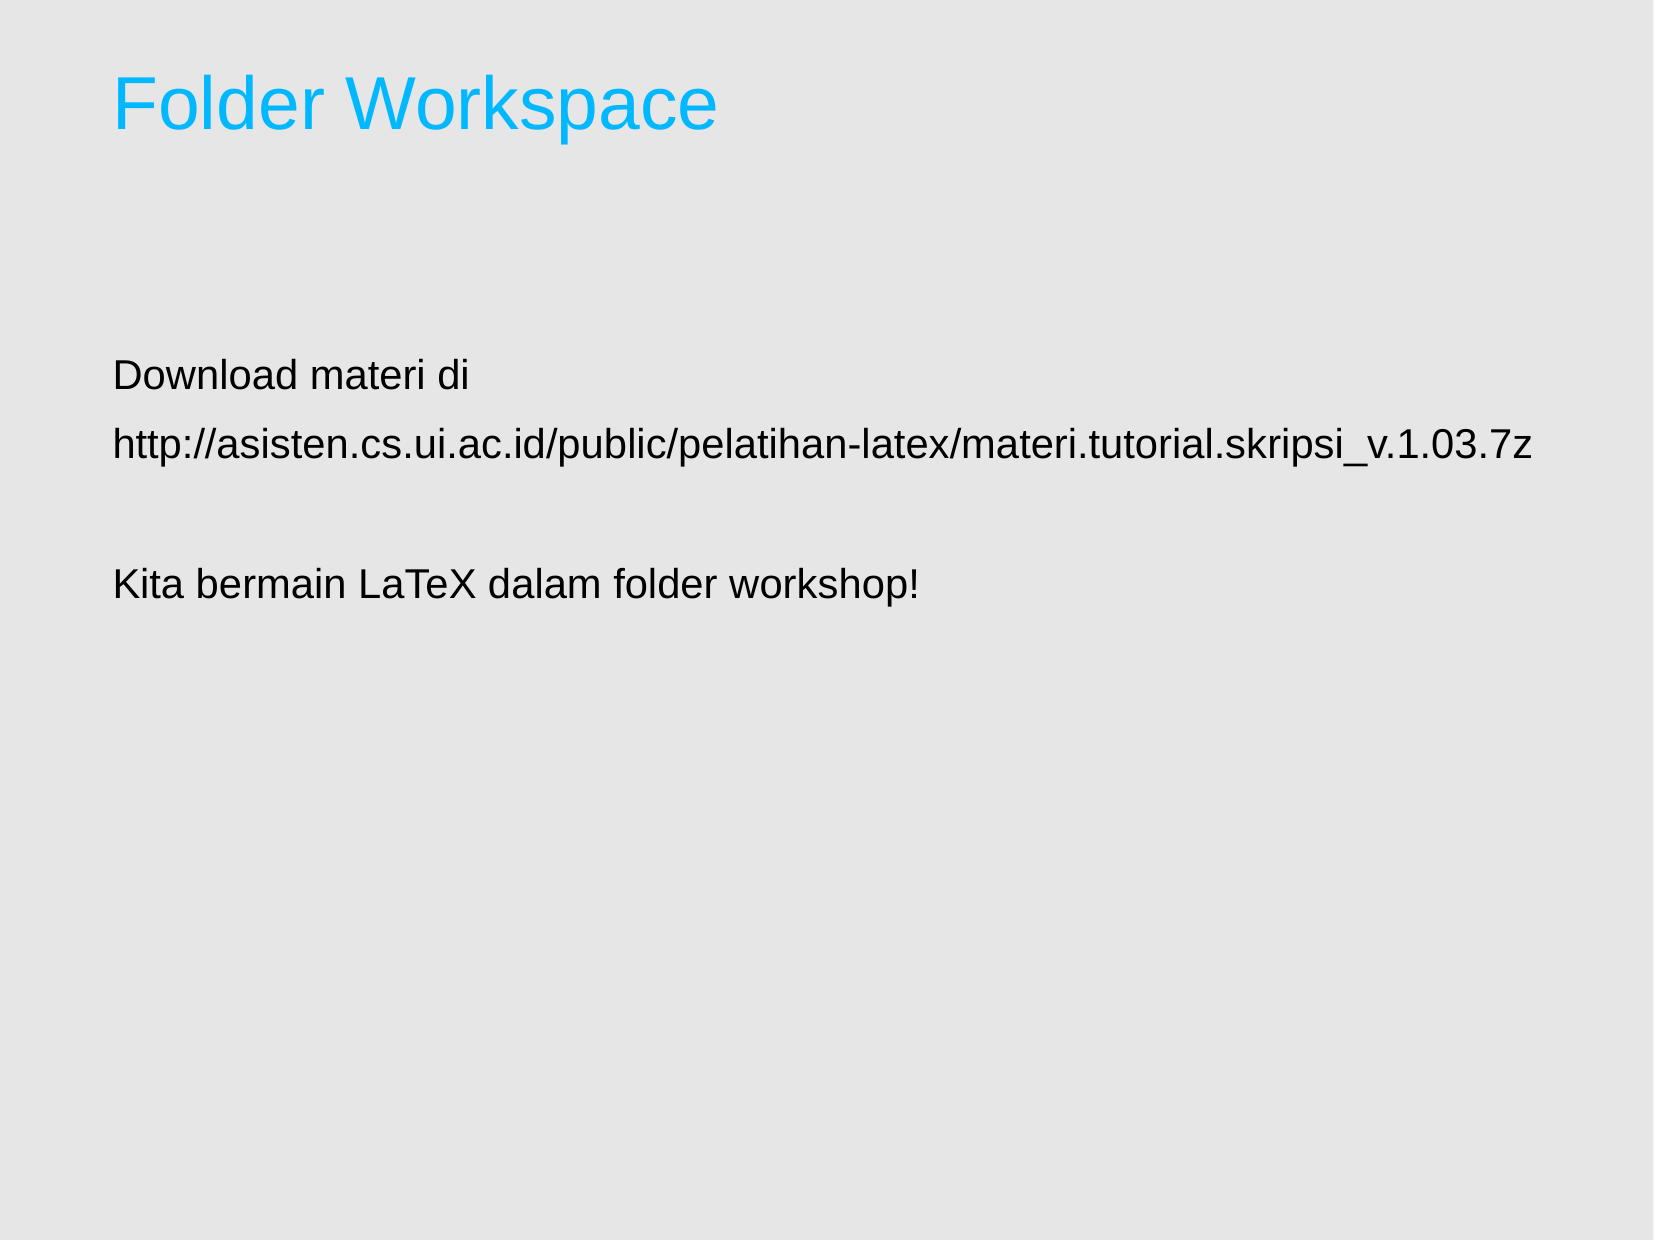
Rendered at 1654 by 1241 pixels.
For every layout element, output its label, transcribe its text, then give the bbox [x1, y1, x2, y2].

title Folder Workspace [112, 56, 1571, 151]
subtitle Download materi di http://asisten.cs.ui.ac.id/public/pelatihan-latex/materi.tutorial.skripsi_v.1.03.7z Kita bermain LaTeX dalam folder workshop! [112, 338, 1576, 597]
